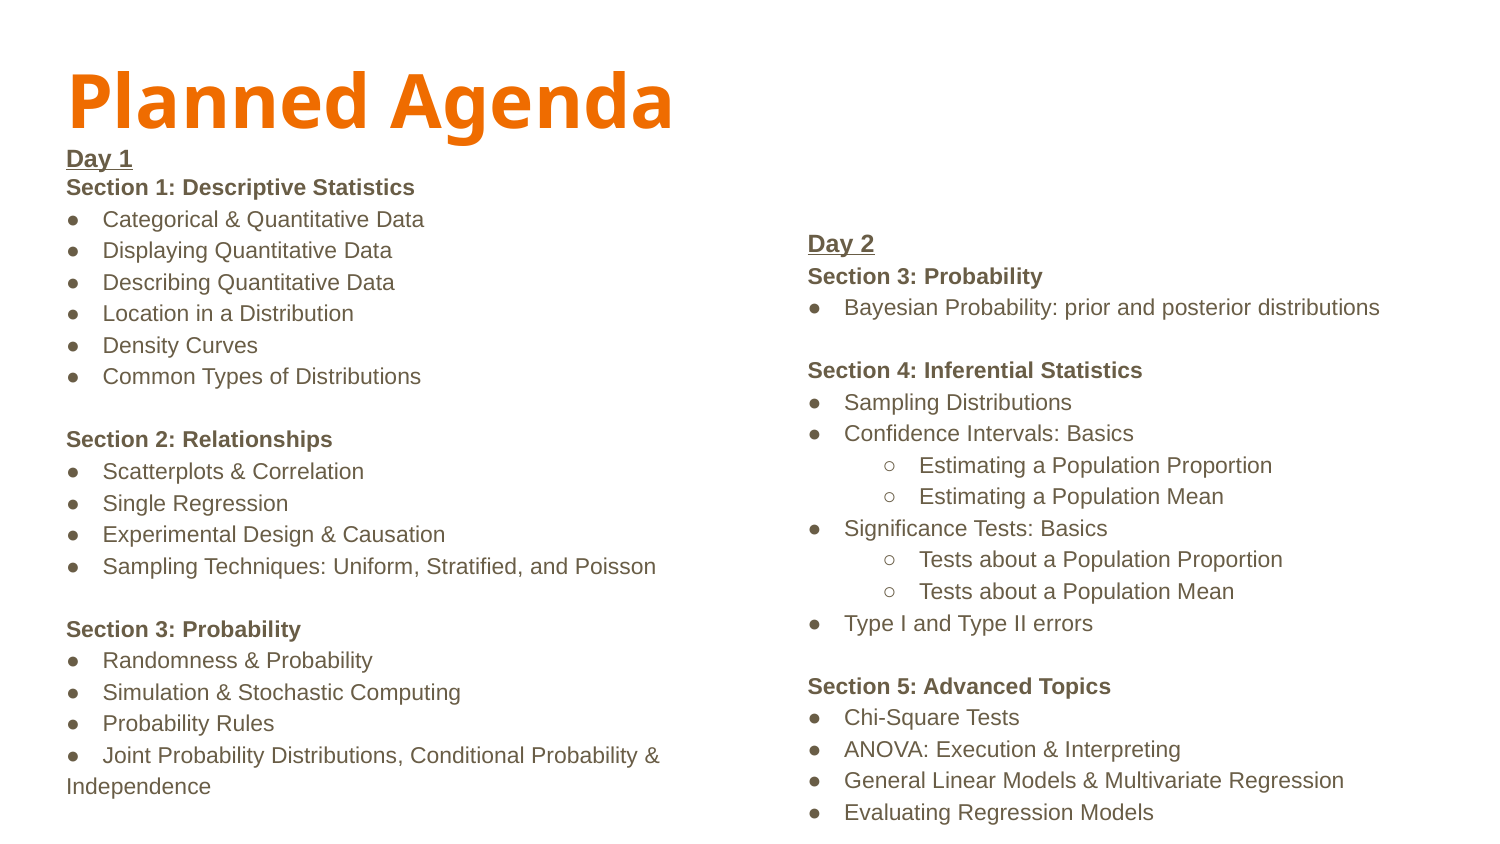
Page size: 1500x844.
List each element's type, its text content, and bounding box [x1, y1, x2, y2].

title Planned Agenda [51, 38, 1449, 141]
list Day 1 Section 1: Descriptive Statistics ● Categorical & Quantitative Data ● Displaying Quantitative Data ● Describing Quantitative Data ● Location in a Distribution ● Density Curves ● Common Types of Distributions Section 2: Relationships ● Scatterplots & Correlation ● Single Regression ● Experimental Design & Causation ● Sampling Techniques: Uniform, Stratified, and Poisson Section 3: Probability ● Randomness & Probability ● Simulation & Stochastic Computing ● Probability Rules ● Joint Probability Distributions, Conditional Probability & Independence [51, 127, 708, 831]
list Day 2 Section 3: Probability ● Bayesian Probability: prior and posterior distributions Section 4: Inferential Statistics ● Sampling Distributions ● Confidence Intervals: Basics ○ Estimating a Population Proportion ○ Estimating a Population Mean ● Significance Tests: Basics ○ Tests about a Population Proportion ○ Tests about a Population Mean ● Type I and Type II errors Section 5: Advanced Topics ● Chi-Square Tests ● ANOVA: Execution & Interpreting ● General Linear Models & Multivariate Regression ● Evaluating Regression Models [792, 207, 1449, 750]
